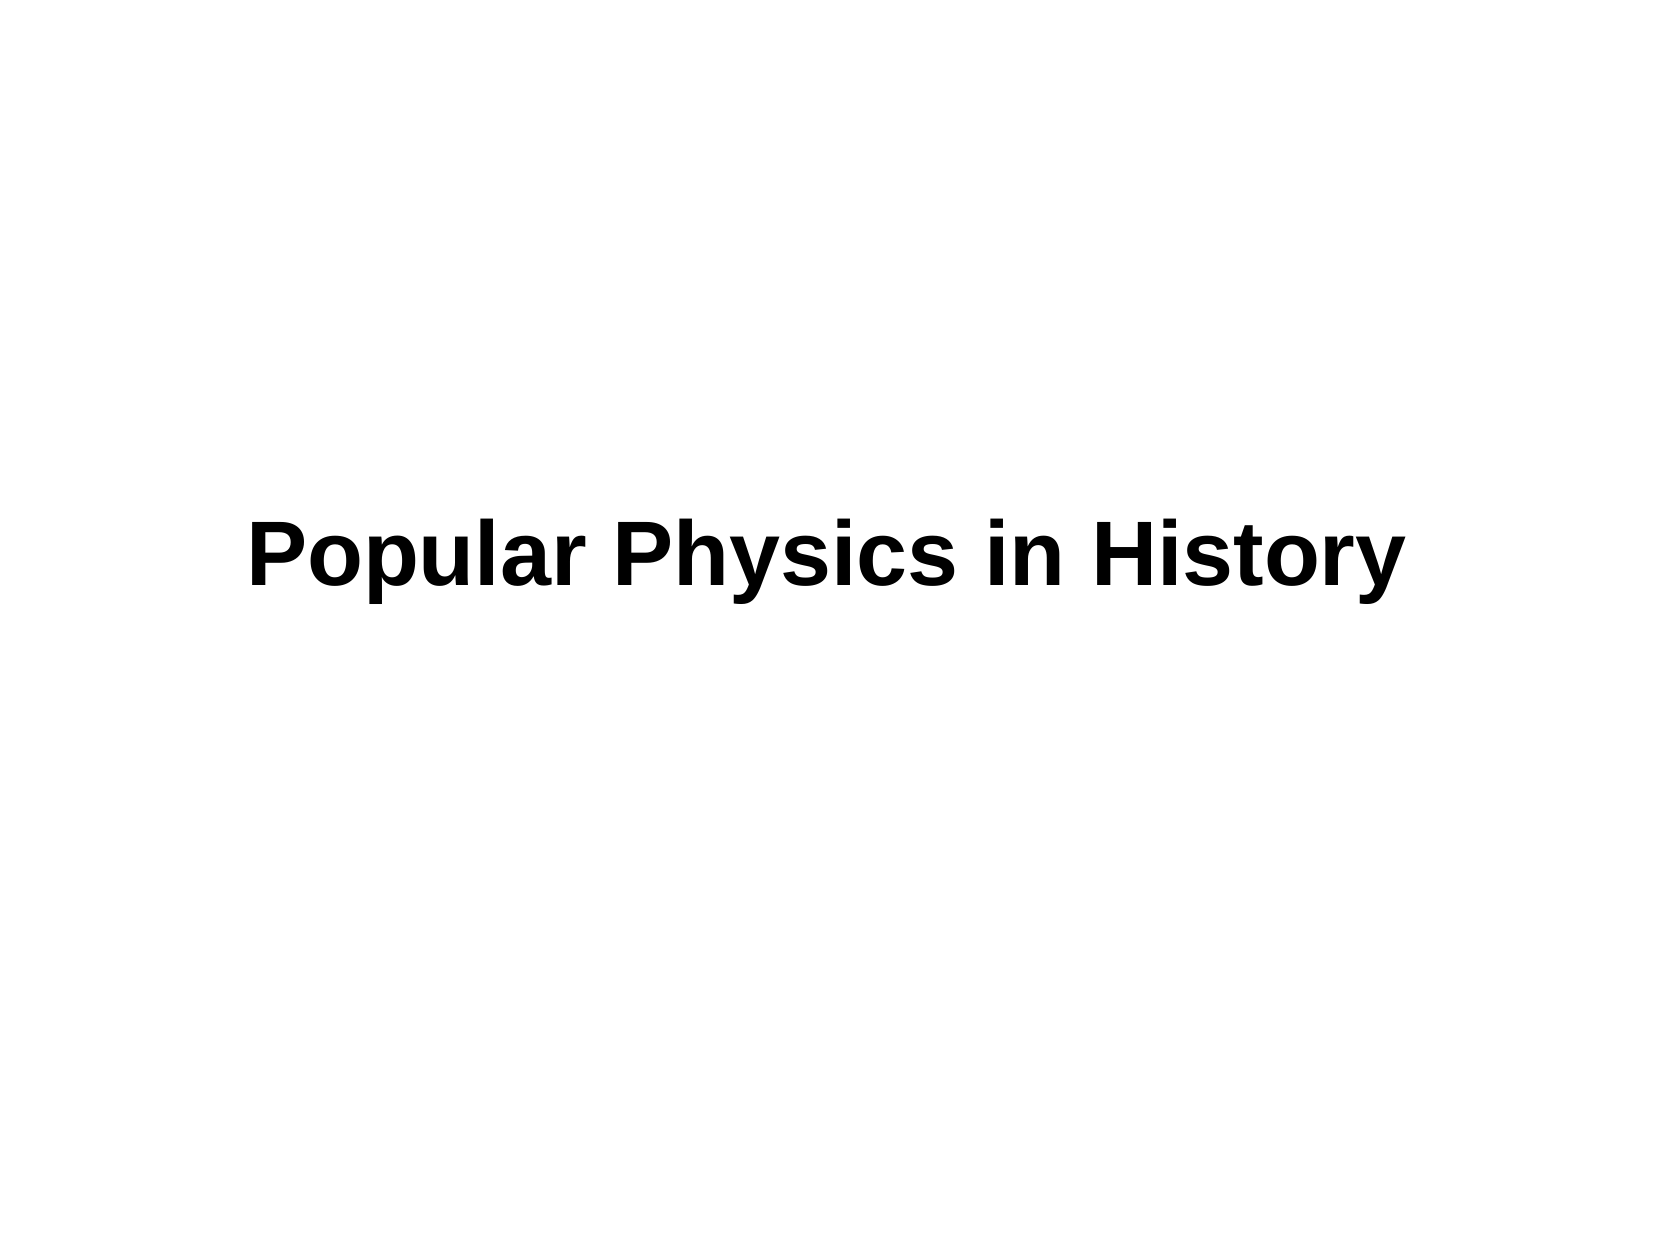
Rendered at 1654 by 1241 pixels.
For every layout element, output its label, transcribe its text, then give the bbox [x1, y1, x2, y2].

title Popular Physics in History [101, 450, 1591, 658]
